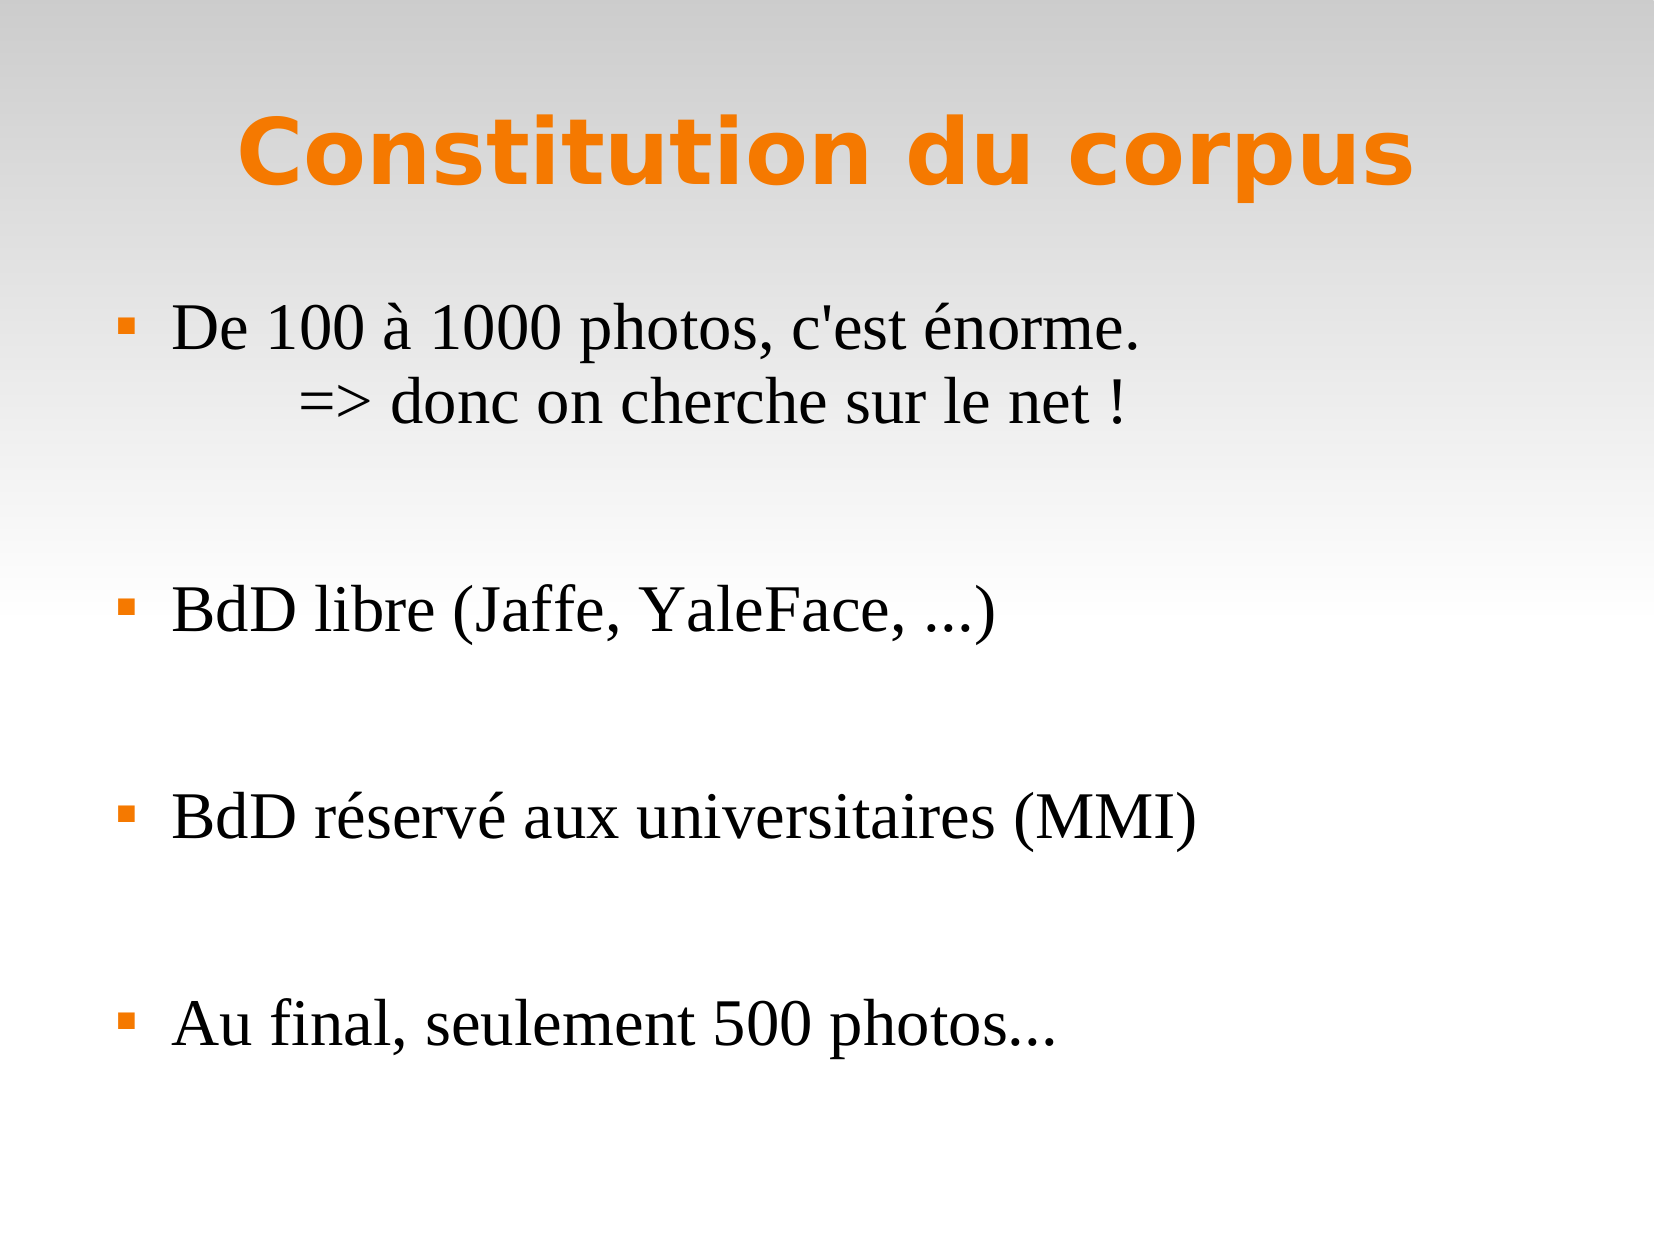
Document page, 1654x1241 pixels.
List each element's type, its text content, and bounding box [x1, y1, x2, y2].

list De 100 à 1000 photos, c'est énorme. => donc on cherche sur le net ! BdD libre (Jaffe, YaleFace, ...) BdD réservé aux universitaires (MMI) Au final, seulement 500 photos... [82, 290, 1571, 1225]
title Constitution du corpus [82, 49, 1571, 257]
